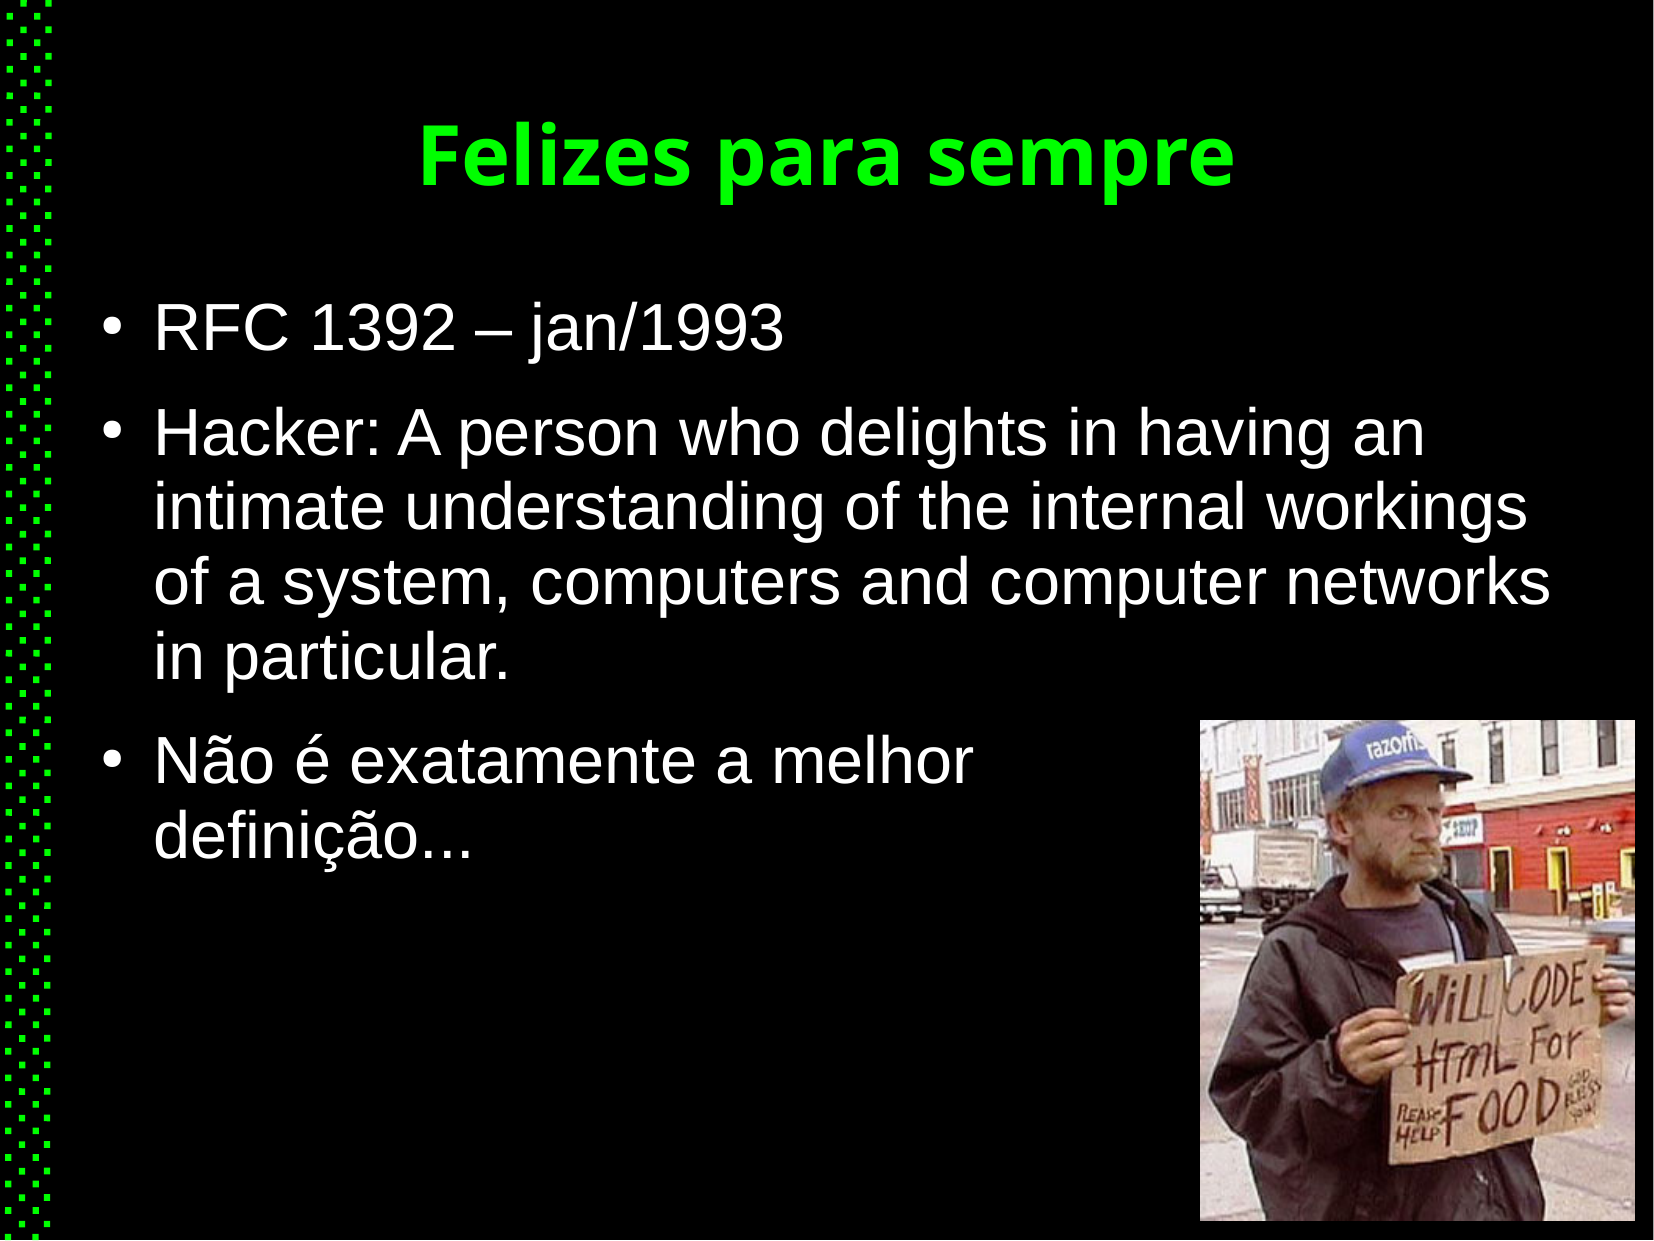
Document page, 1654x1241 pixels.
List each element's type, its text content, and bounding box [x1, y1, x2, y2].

picture [1200, 720, 1635, 1221]
title Felizes para sempre [82, 49, 1571, 257]
list RFC 1392 – jan/1993 Hacker: A person who delights in having an intimate understanding of the internal workings of a system, computers and computer networks in particular. Não é exatamente a melhor definição... [82, 290, 1571, 1109]
